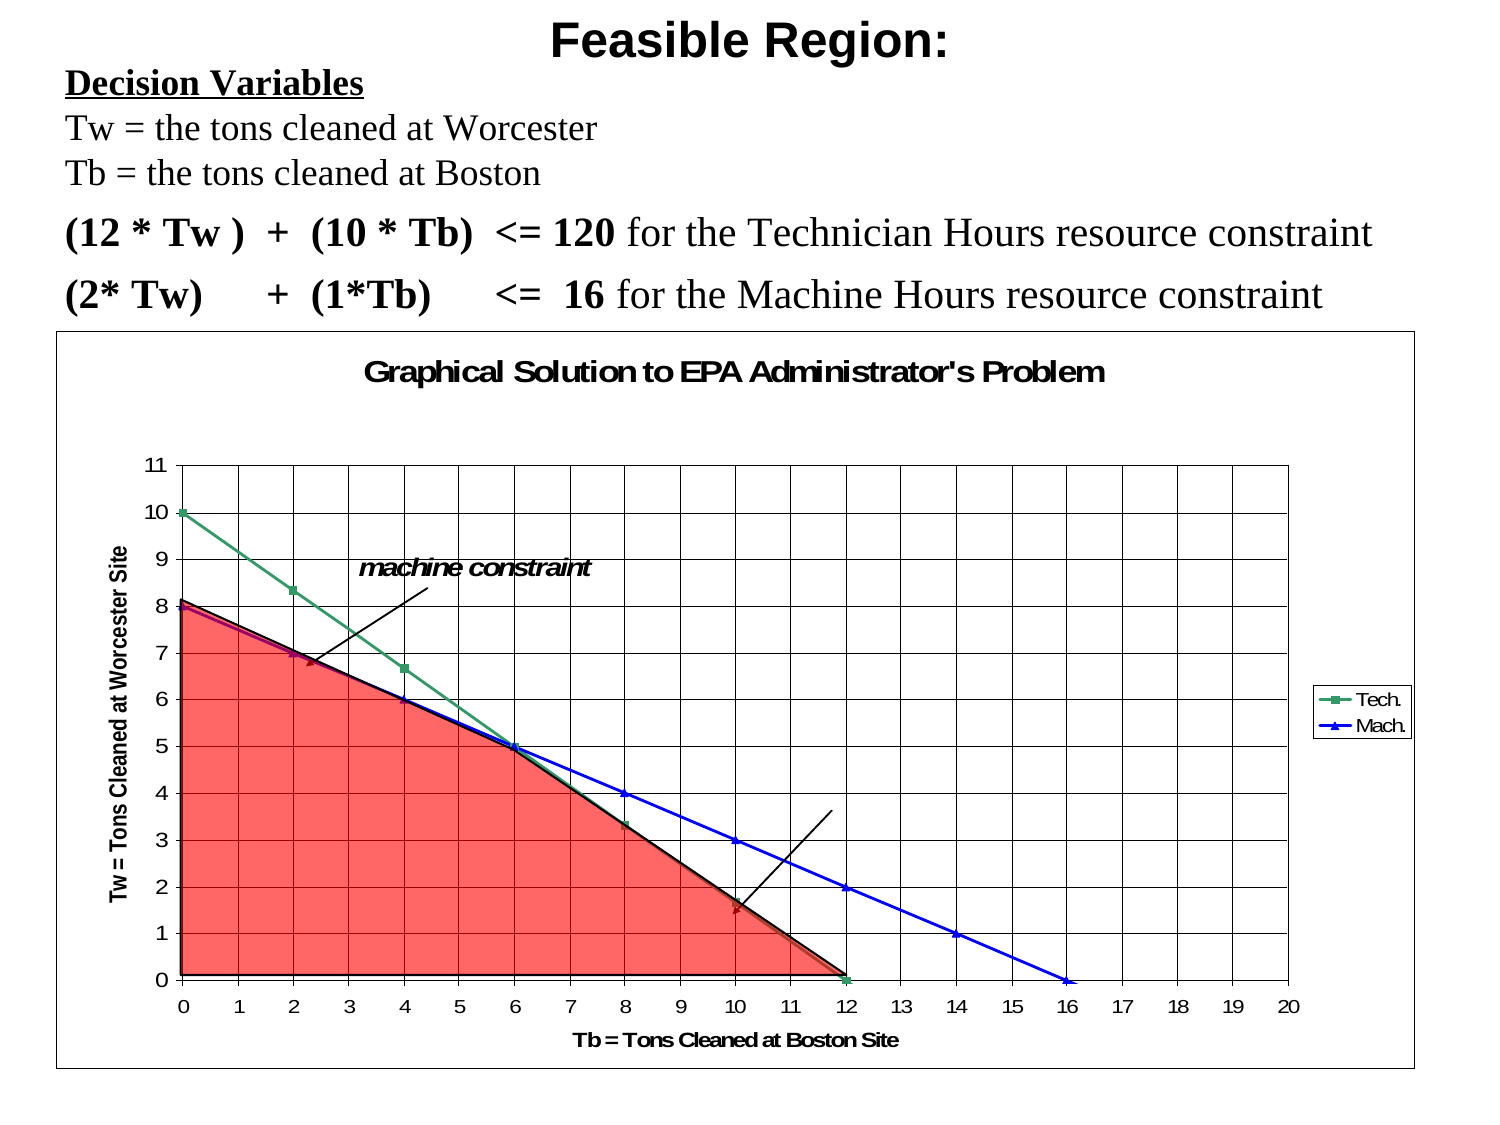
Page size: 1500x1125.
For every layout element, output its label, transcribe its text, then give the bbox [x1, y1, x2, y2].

text_box (12 * Tw ) + (10 * Tb) <= 120 for the Technician Hours resource constraint [50, 196, 1463, 259]
text_box Decision Variables Tw = the tons cleaned at Worcester Tb = the tons cleaned at Boston [50, 49, 801, 201]
text_box Feasible Region: [125, 0, 1376, 76]
text_box [180, 599, 847, 976]
chart [49, 324, 1422, 1075]
text_box (2* Tw) + (1*Tb) <= 16 for the Machine Hours resource constraint [50, 259, 1463, 325]
